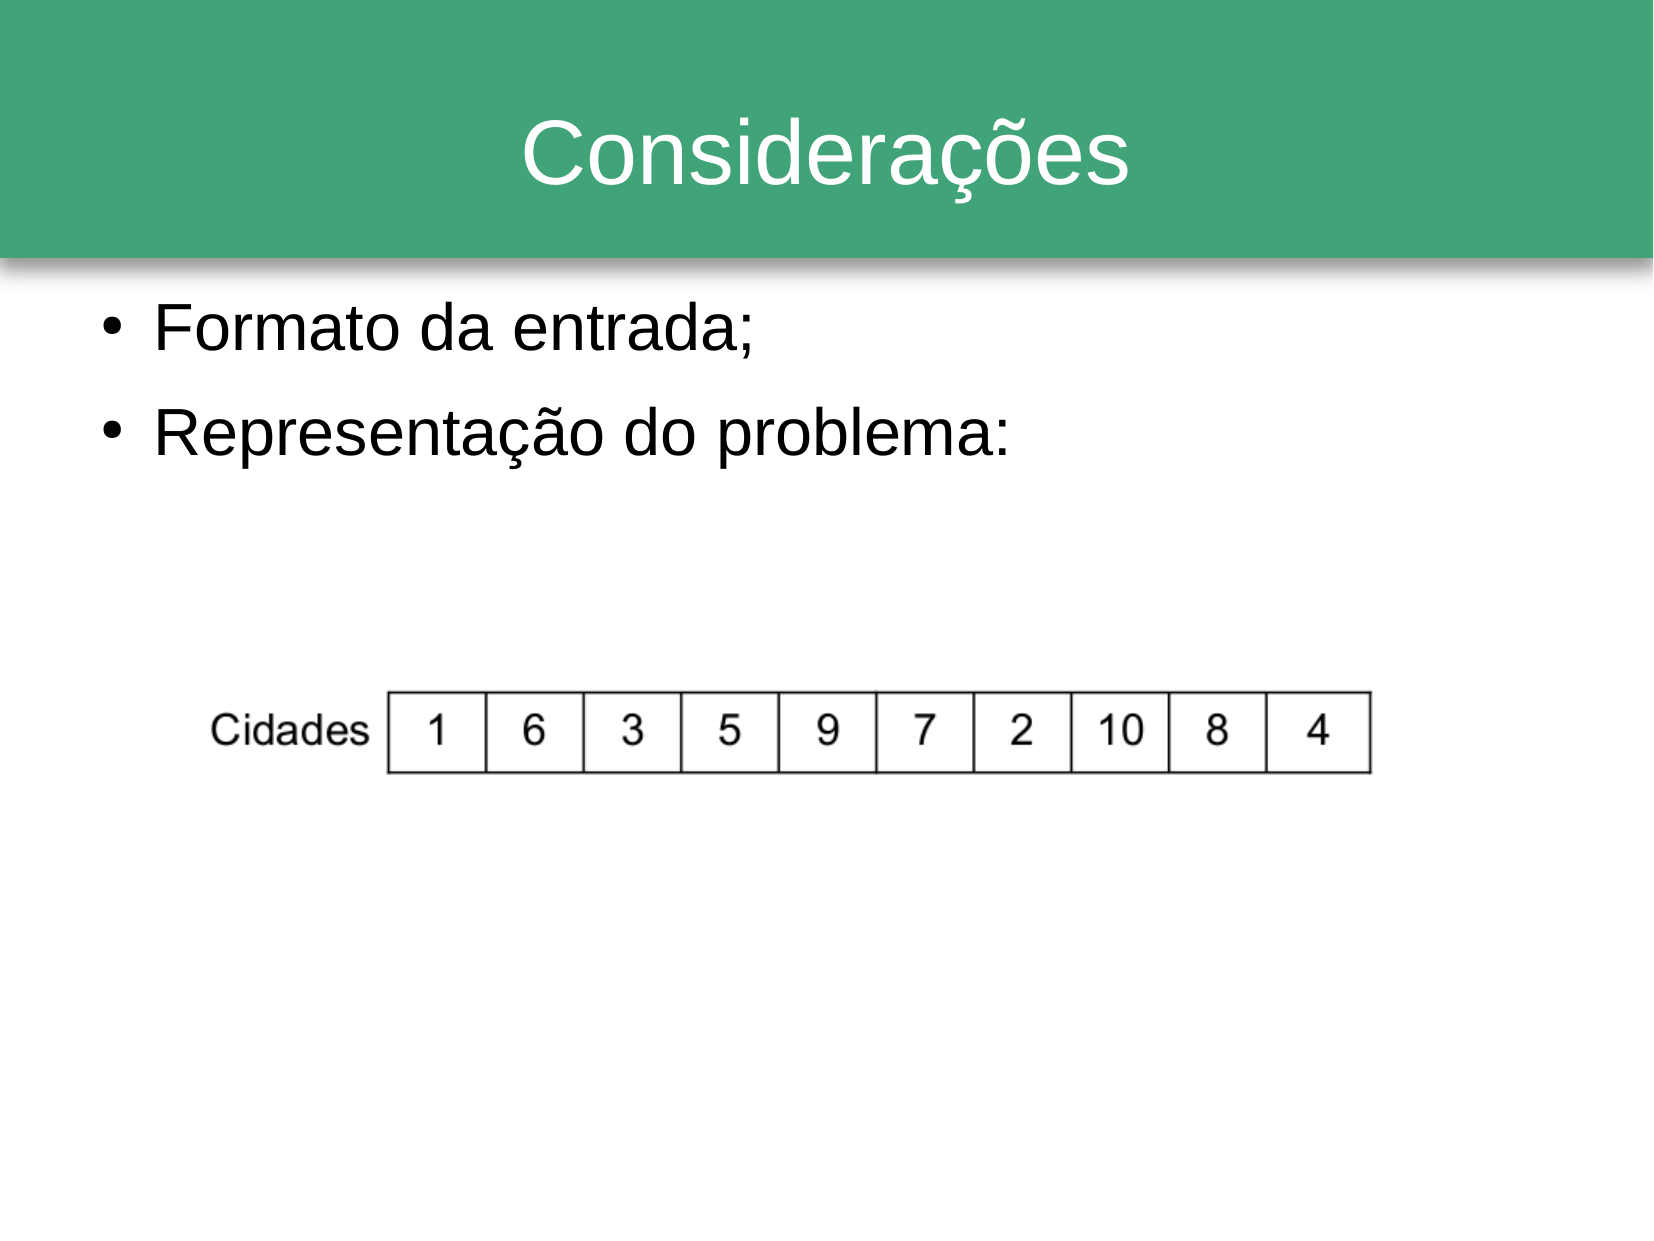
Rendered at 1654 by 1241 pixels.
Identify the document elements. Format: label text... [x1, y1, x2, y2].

picture [0, 0, 1654, 1241]
list Formato da entrada; Representação do problema: [82, 290, 1571, 1010]
title Considerações [82, 49, 1571, 257]
